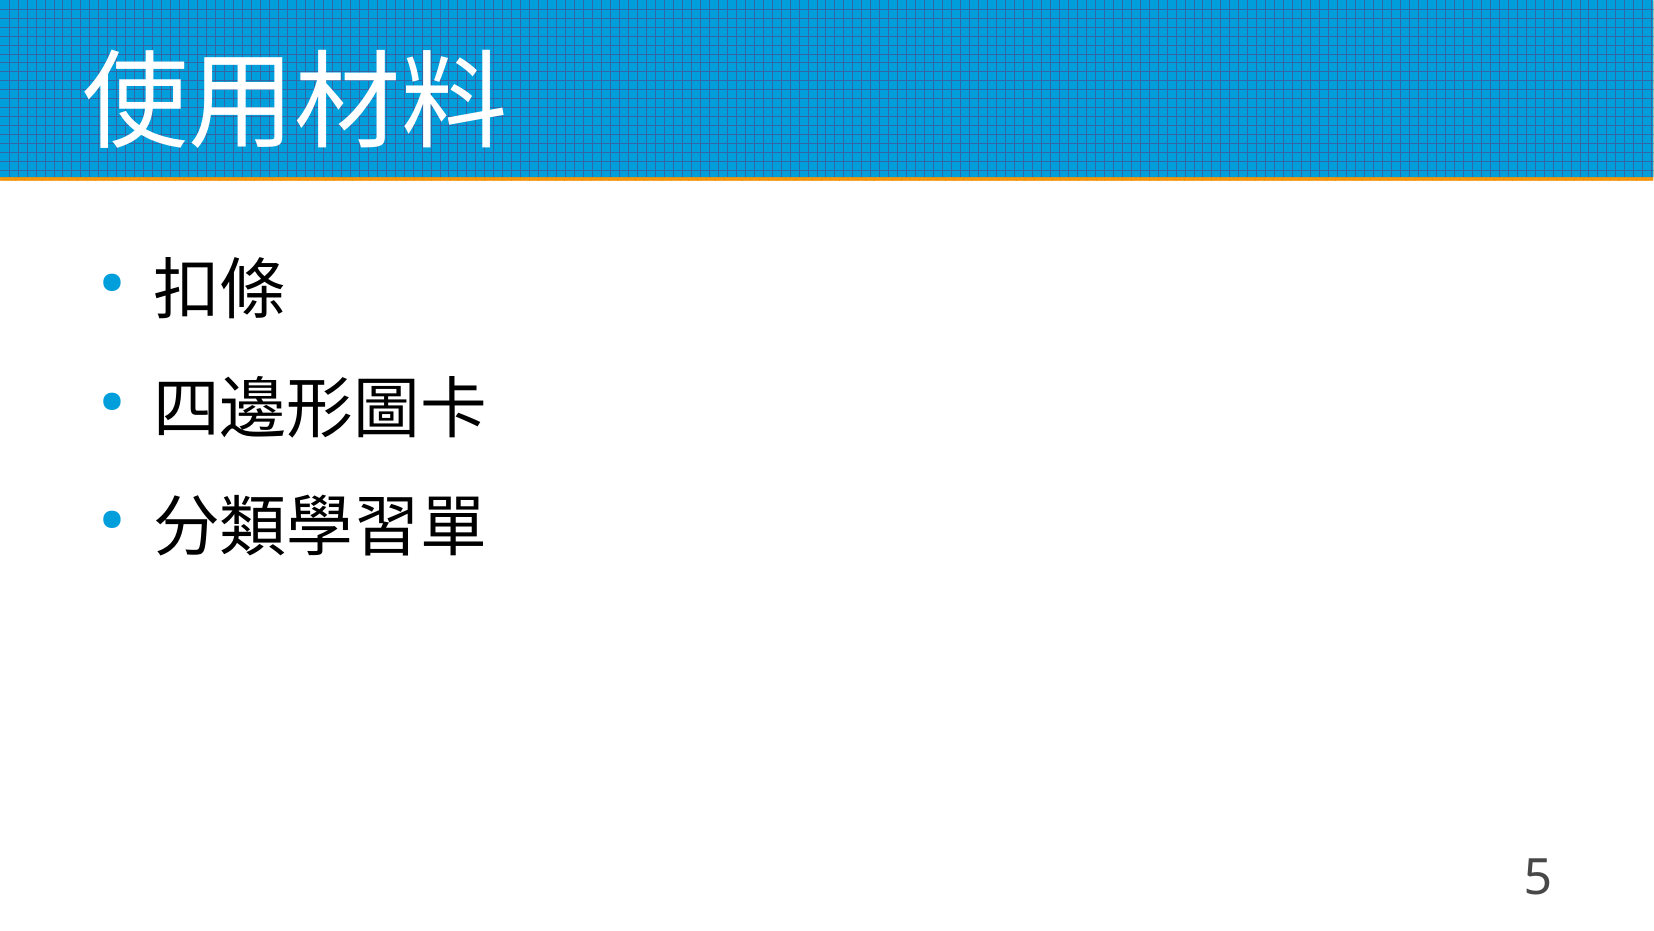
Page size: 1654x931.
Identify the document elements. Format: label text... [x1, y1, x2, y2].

title 使用材料 [82, 14, 1571, 171]
list 扣條 四邊形圖卡 分類學習單 [82, 236, 1563, 811]
